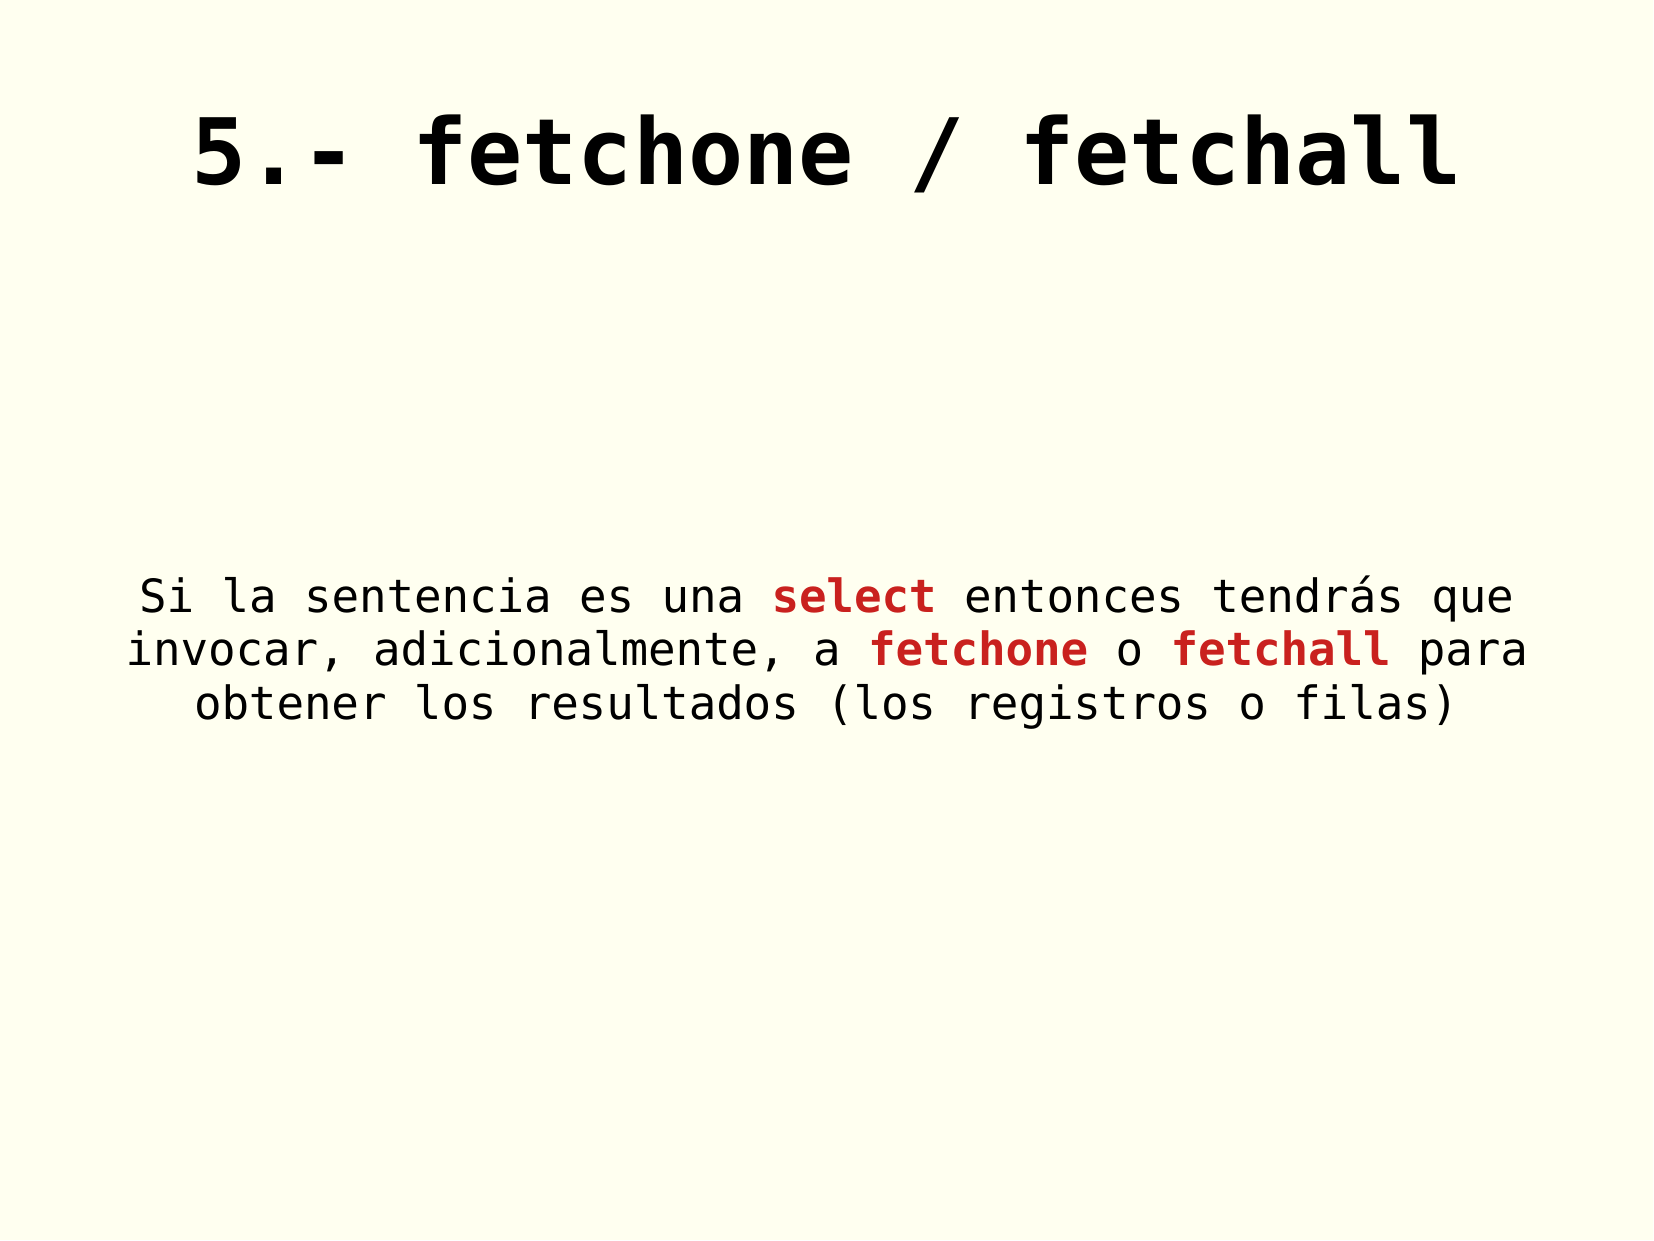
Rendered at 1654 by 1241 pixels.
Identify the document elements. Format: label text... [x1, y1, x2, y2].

subtitle Si la sentencia es una select entonces tendrás que invocar, adicionalmente, a fetchone o fetchall para obtener los resultados (los registros o filas) [82, 290, 1571, 1010]
title 5.- fetchone / fetchall [82, 49, 1571, 257]
